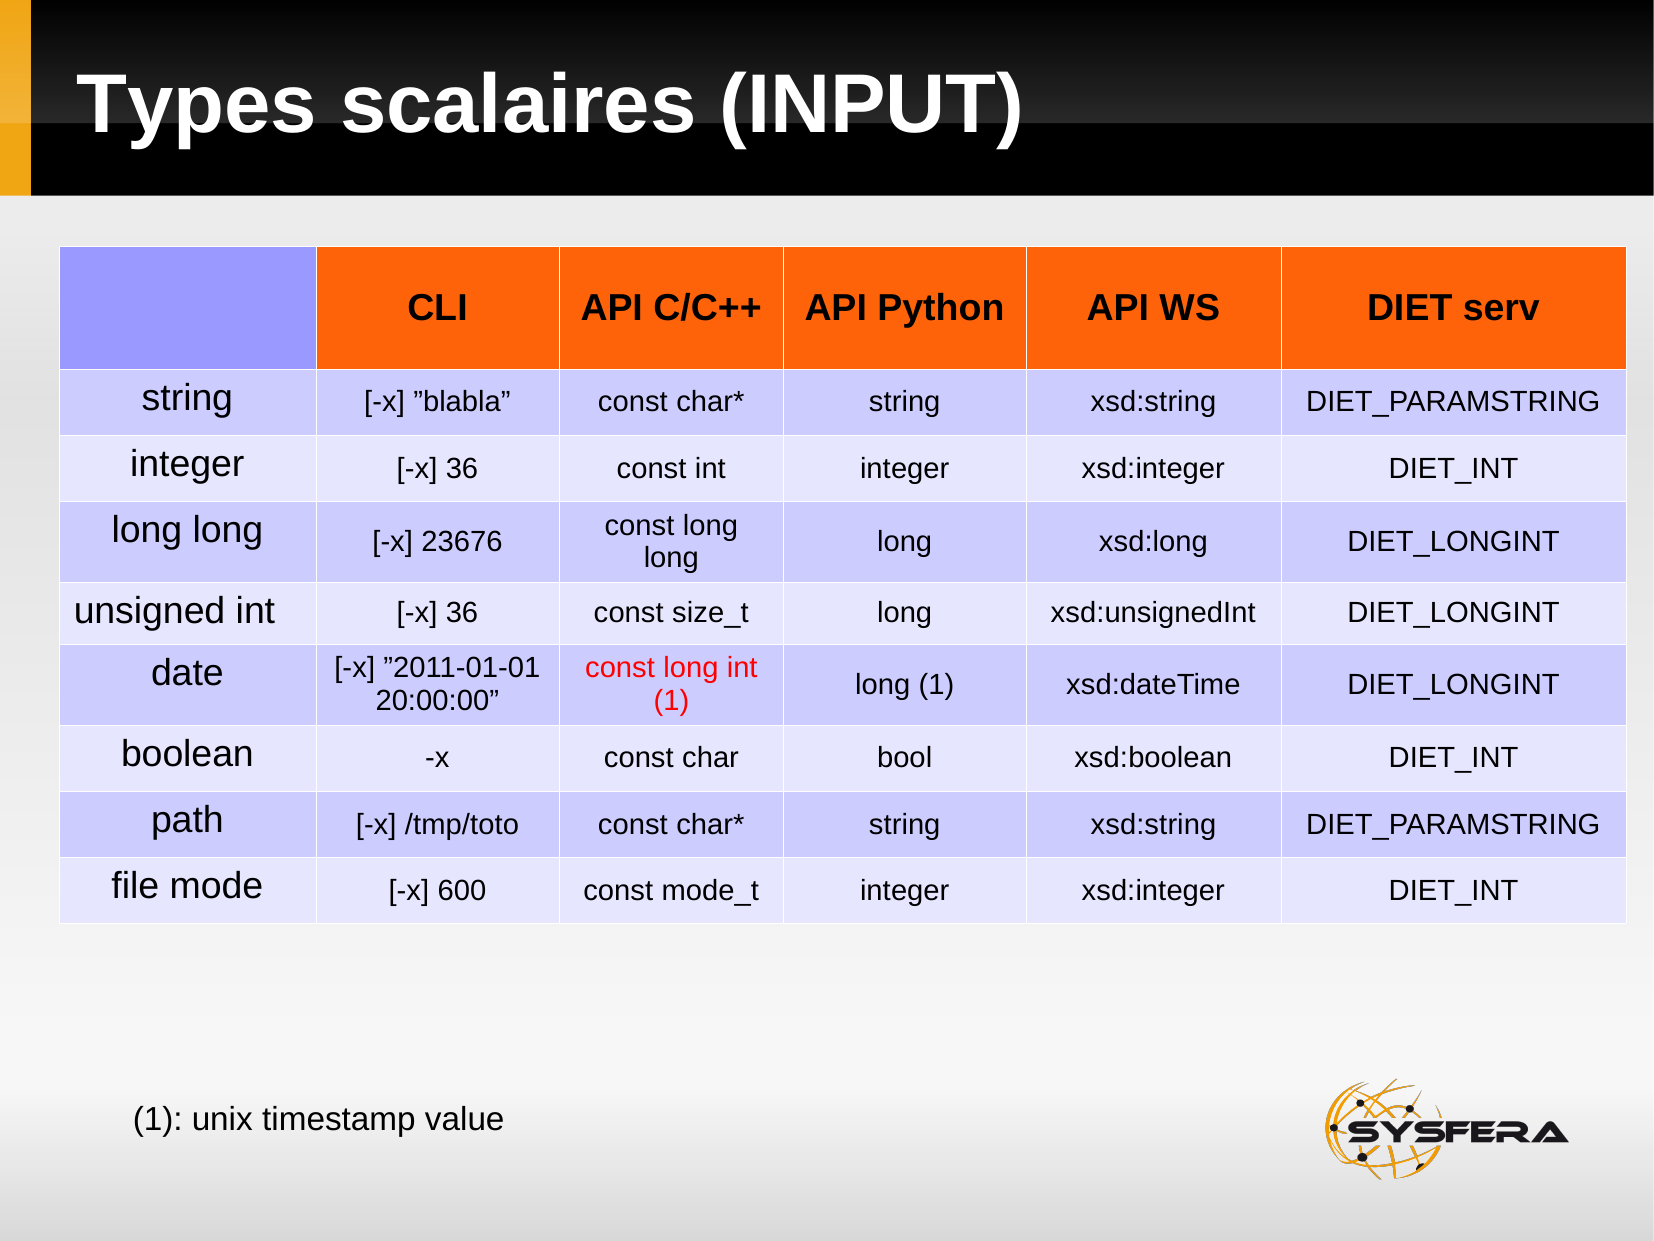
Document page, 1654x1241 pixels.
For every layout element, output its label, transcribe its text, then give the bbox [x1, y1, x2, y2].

table_cell [-x] 23676 [317, 502, 559, 582]
table_cell const int [560, 436, 783, 501]
table_cell DIET_LONGINT [1282, 645, 1626, 725]
table_header API WS [1027, 247, 1281, 369]
table_cell [-x] 36 [317, 436, 559, 501]
table_cell const size_t [560, 583, 783, 644]
table_cell [-x] /tmp/toto [317, 792, 559, 857]
table_cell const long int (1) [560, 645, 783, 725]
table_cell const char* [560, 792, 783, 857]
table_header API C/C++ [560, 247, 783, 369]
text_box (1): unix timestamp value [118, 1092, 520, 1145]
table_cell const mode_t [560, 858, 783, 923]
table_cell DIET_INT [1282, 436, 1626, 501]
table_cell date [60, 645, 316, 725]
table_cell long (1) [784, 645, 1026, 725]
table_header API Python [784, 247, 1026, 369]
table_cell integer [60, 436, 316, 501]
table_cell [-x] ”blabla” [317, 370, 559, 435]
table_cell -x [317, 726, 559, 791]
table_cell long [784, 502, 1026, 582]
table_cell DIET_PARAMSTRING [1282, 370, 1626, 435]
table_cell integer [784, 436, 1026, 501]
table_cell string [60, 370, 316, 435]
table_cell DIET_INT [1282, 726, 1626, 791]
table_cell DIET_INT [1282, 858, 1626, 923]
table_cell xsd:integer [1027, 436, 1281, 501]
table_header [60, 247, 316, 369]
table_cell bool [784, 726, 1026, 791]
table_cell [-x] 36 [317, 583, 559, 644]
table_cell xsd:integer [1027, 858, 1281, 923]
title Types scalaires (INPUT) [76, 0, 1565, 208]
table_cell string [784, 370, 1026, 435]
table_cell file mode [60, 858, 316, 923]
picture [0, 0, 1654, 1241]
table_cell long long [60, 502, 316, 582]
table_cell xsd:dateTime [1027, 645, 1281, 725]
table_cell const char [560, 726, 783, 791]
table_cell DIET_PARAMSTRING [1282, 792, 1626, 857]
table_cell const char* [560, 370, 783, 435]
table_cell path [60, 792, 316, 857]
table_cell integer [784, 858, 1026, 923]
table_cell [-x] 600 [317, 858, 559, 923]
table_cell DIET_LONGINT [1282, 583, 1626, 644]
table_cell xsd:string [1027, 792, 1281, 857]
table_cell [-x] ”2011-01-01 20:00:00” [317, 645, 559, 725]
table_cell const long long [560, 502, 783, 582]
table_cell boolean [60, 726, 316, 791]
table_cell xsd:string [1027, 370, 1281, 435]
table_cell xsd:long [1027, 502, 1281, 582]
table_cell xsd:unsignedInt [1027, 583, 1281, 644]
table_header DIET serv [1282, 247, 1626, 369]
table_cell unsigned int [60, 583, 316, 644]
table_cell long [784, 583, 1026, 644]
table_cell string [784, 792, 1026, 857]
table_header CLI [317, 247, 559, 369]
table_cell DIET_LONGINT [1282, 502, 1626, 582]
table_cell xsd:boolean [1027, 726, 1281, 791]
